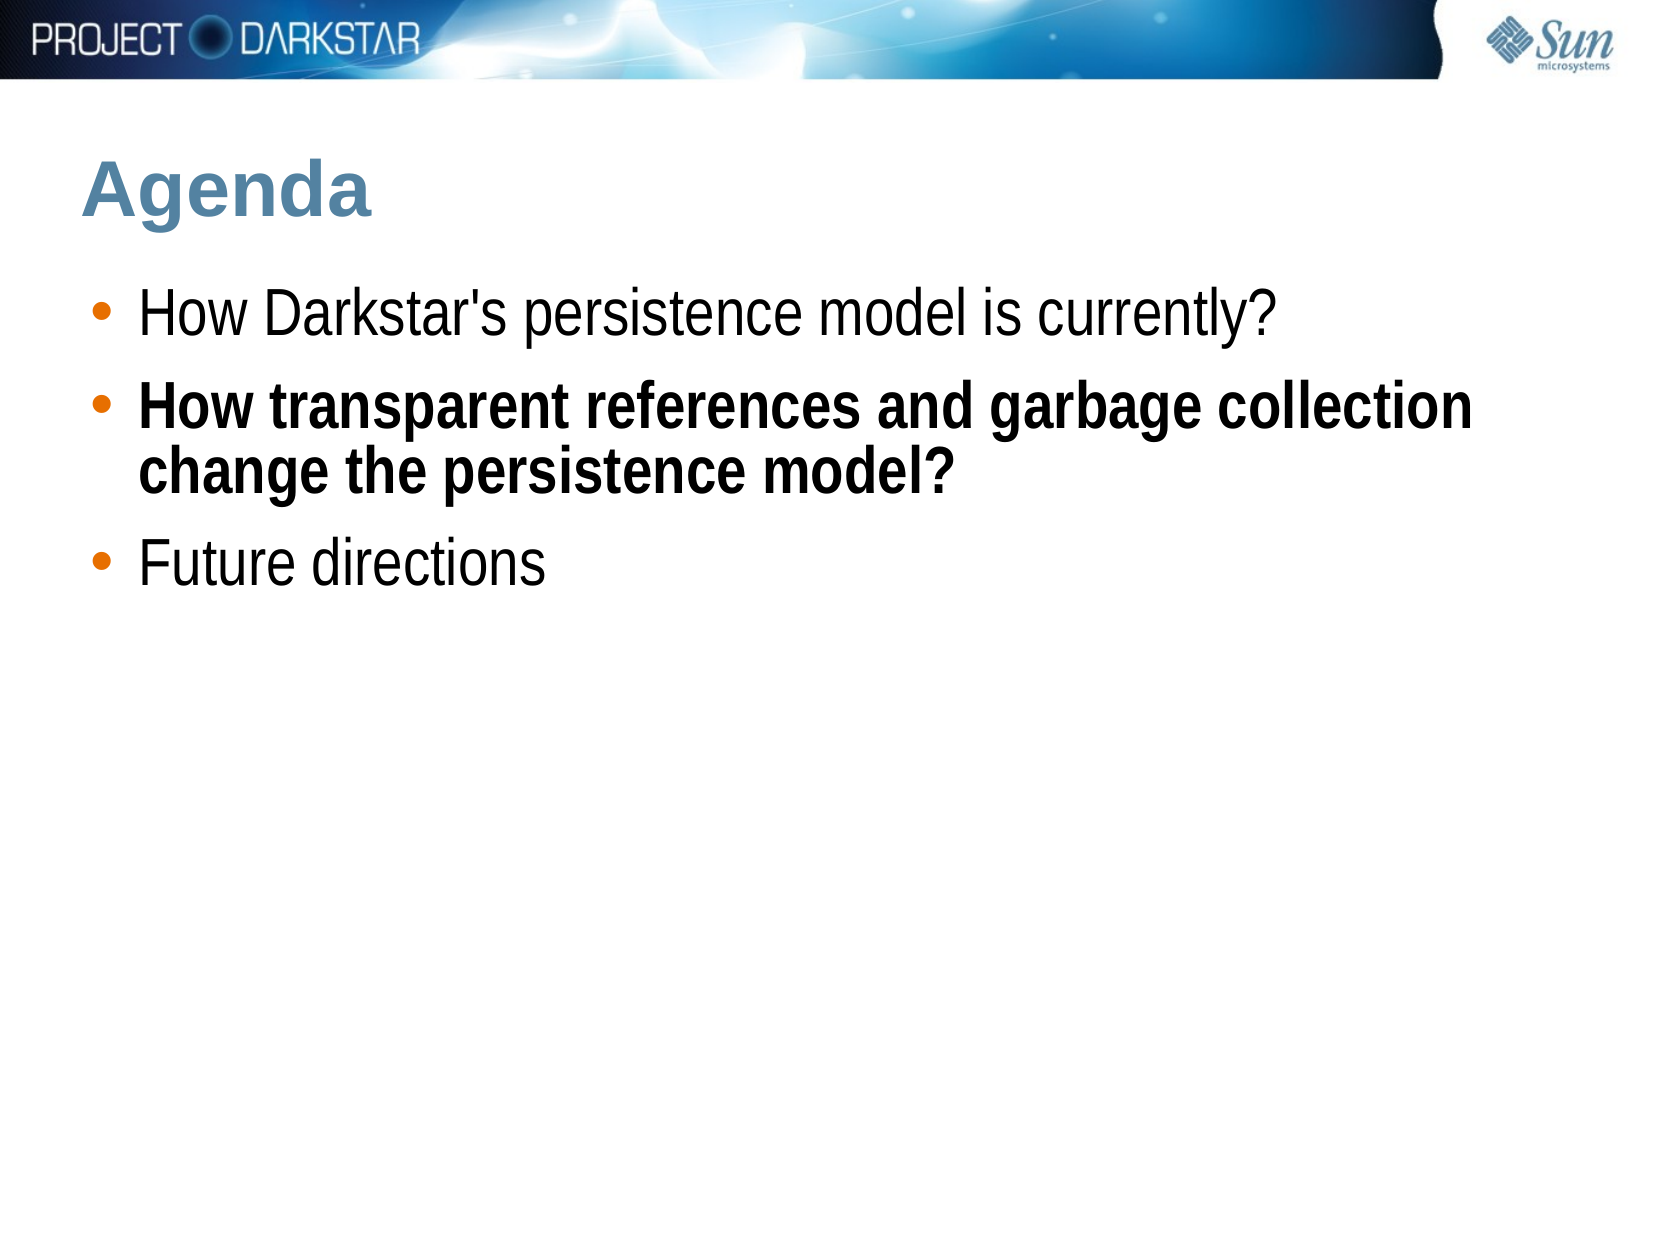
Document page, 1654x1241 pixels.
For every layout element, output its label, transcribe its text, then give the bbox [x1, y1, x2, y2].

list How Darkstar's persistence model is currently? How transparent references and garbage collection change the persistence model? Future directions [71, 283, 1545, 1121]
title Agenda [80, 135, 1582, 251]
picture [0, 0, 1654, 83]
